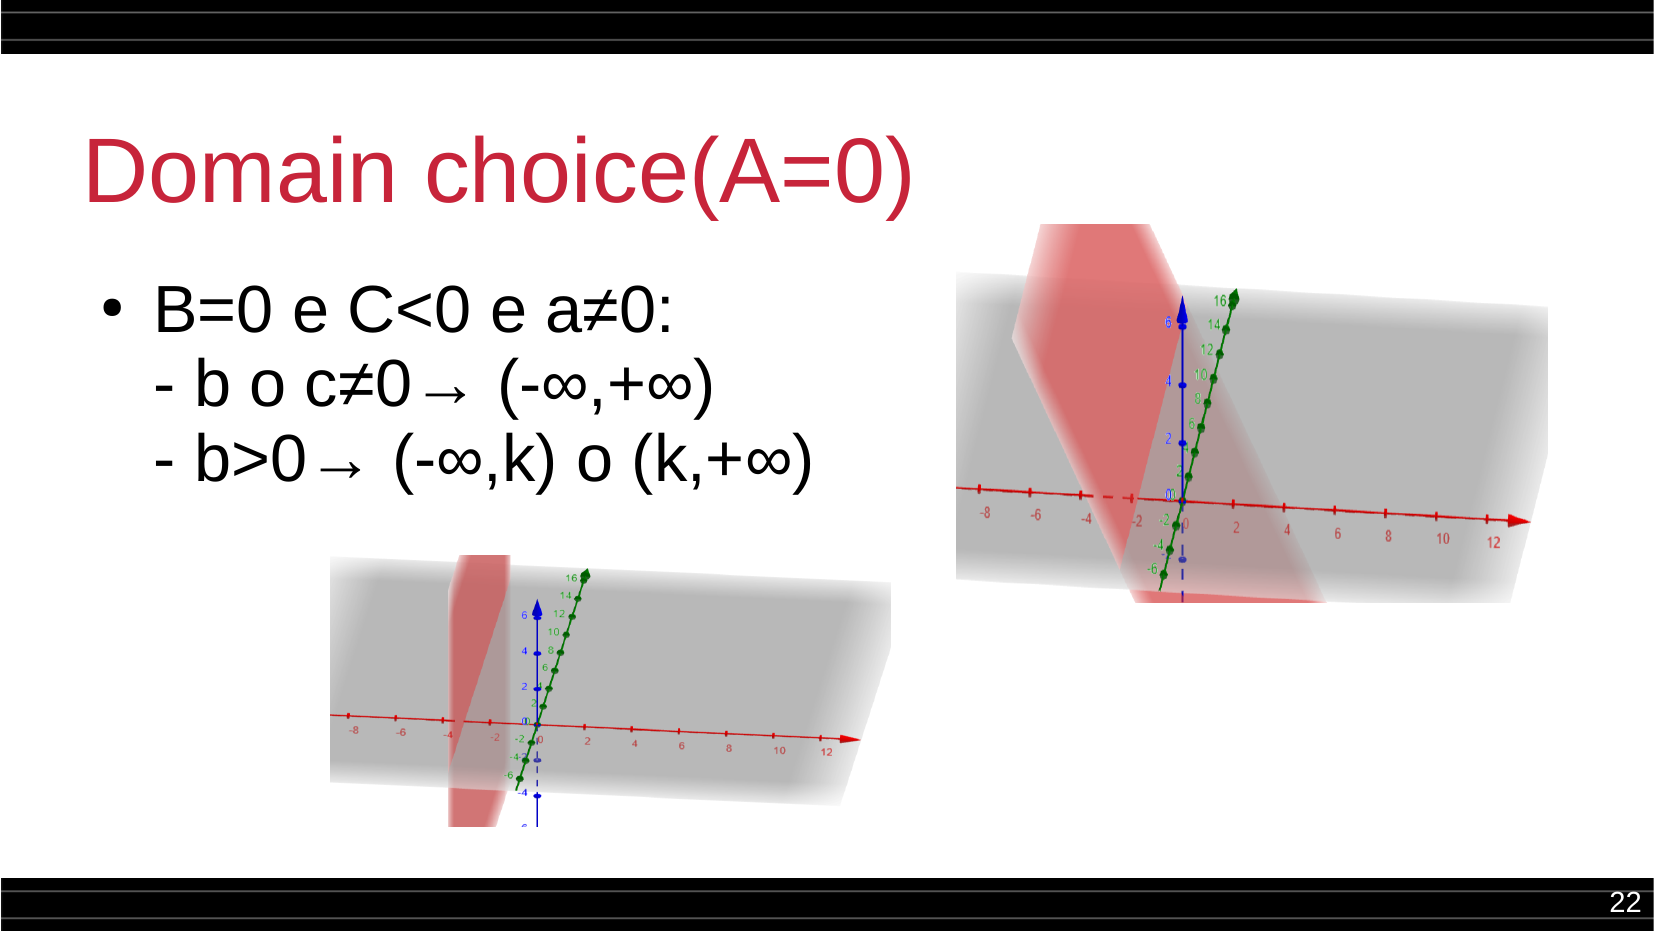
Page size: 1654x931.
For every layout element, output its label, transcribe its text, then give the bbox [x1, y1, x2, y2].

picture [1, 878, 1654, 931]
picture [956, 224, 1548, 603]
list B=0 e C<0 e a≠0: - b o c≠0→ (-∞,+∞) - b>0→ (-∞,k) o (k,+∞) [82, 271, 1571, 851]
title Domain choice(A=0) [82, 92, 1571, 249]
picture [330, 555, 891, 827]
picture [1, 0, 1654, 54]
